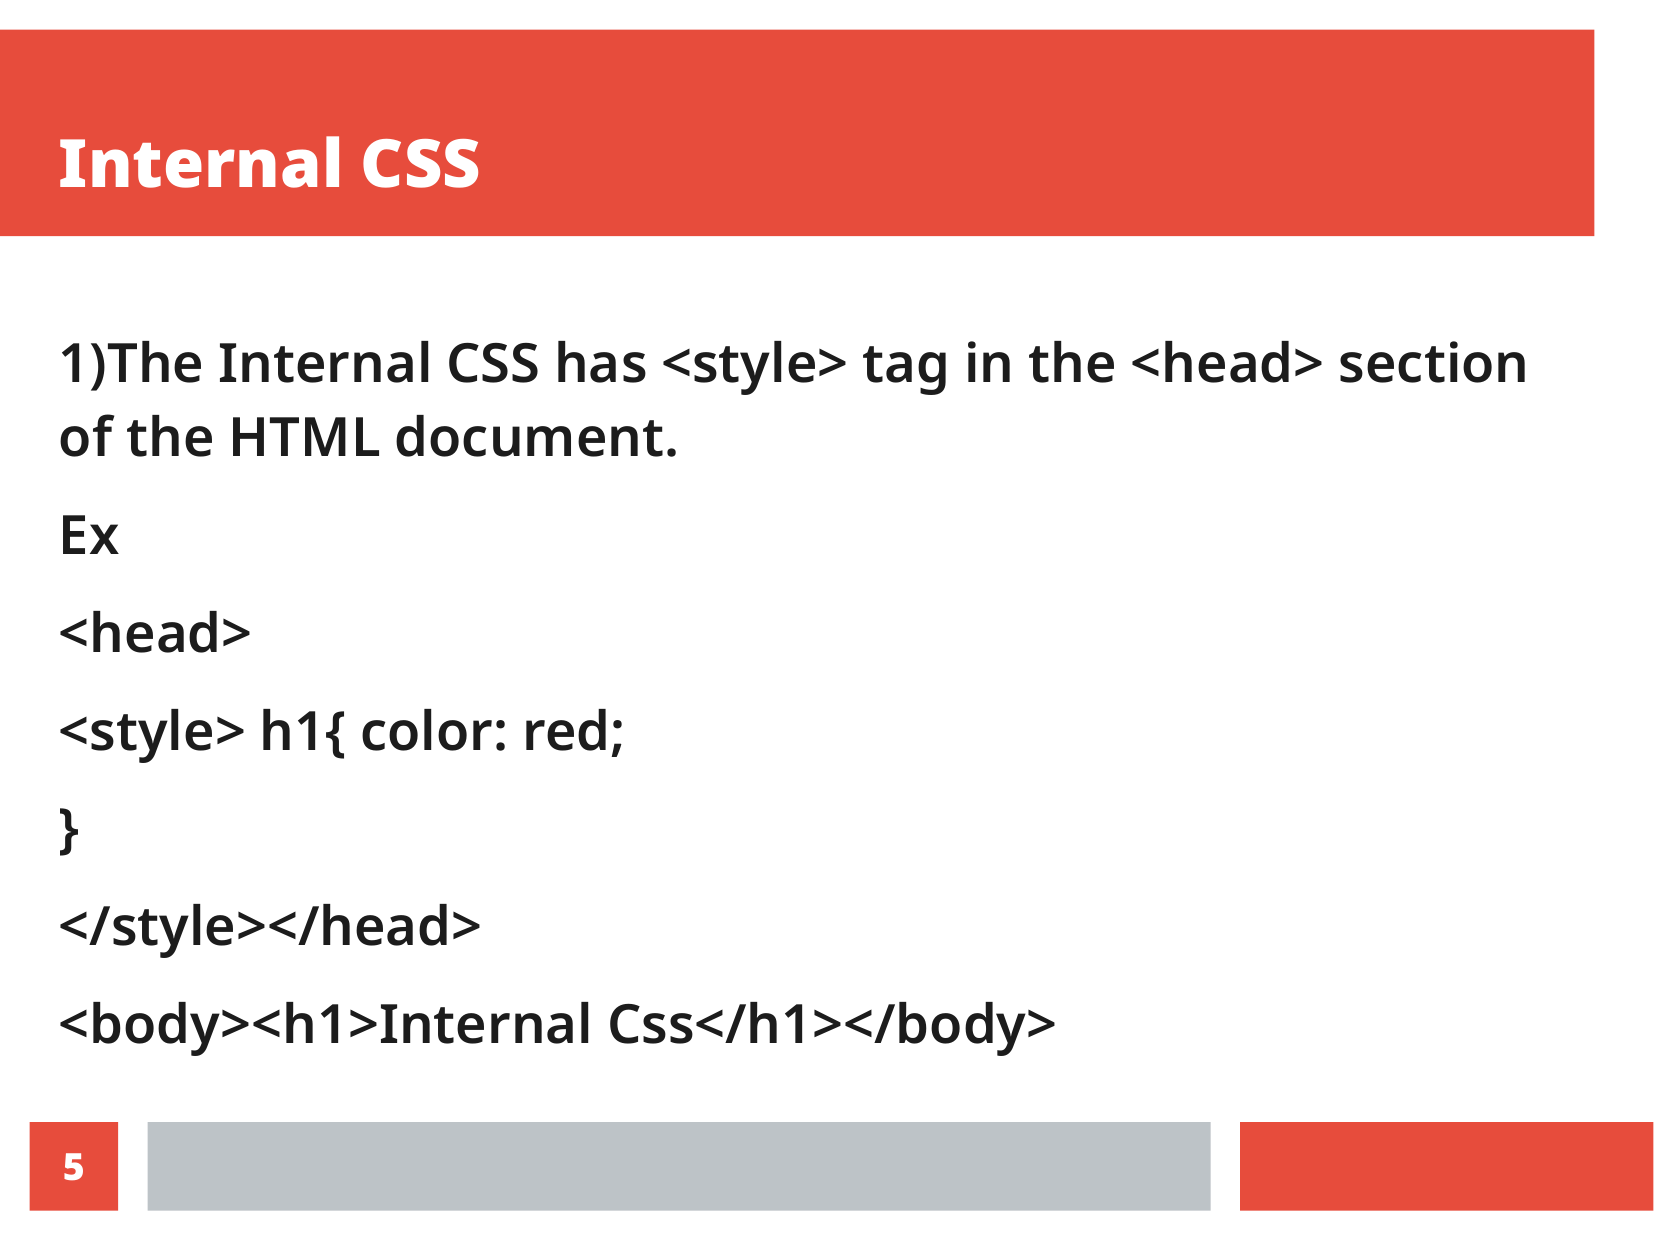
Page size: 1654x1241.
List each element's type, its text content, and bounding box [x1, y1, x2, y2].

list 1)The Internal CSS has <style> tag in the <head> section of the HTML document. Ex <head> <style> h1{ color: red; } </style></head> <body><h1>Internal Css</h1></body> [59, 324, 1565, 1093]
title Internal CSS [59, 59, 1595, 207]
